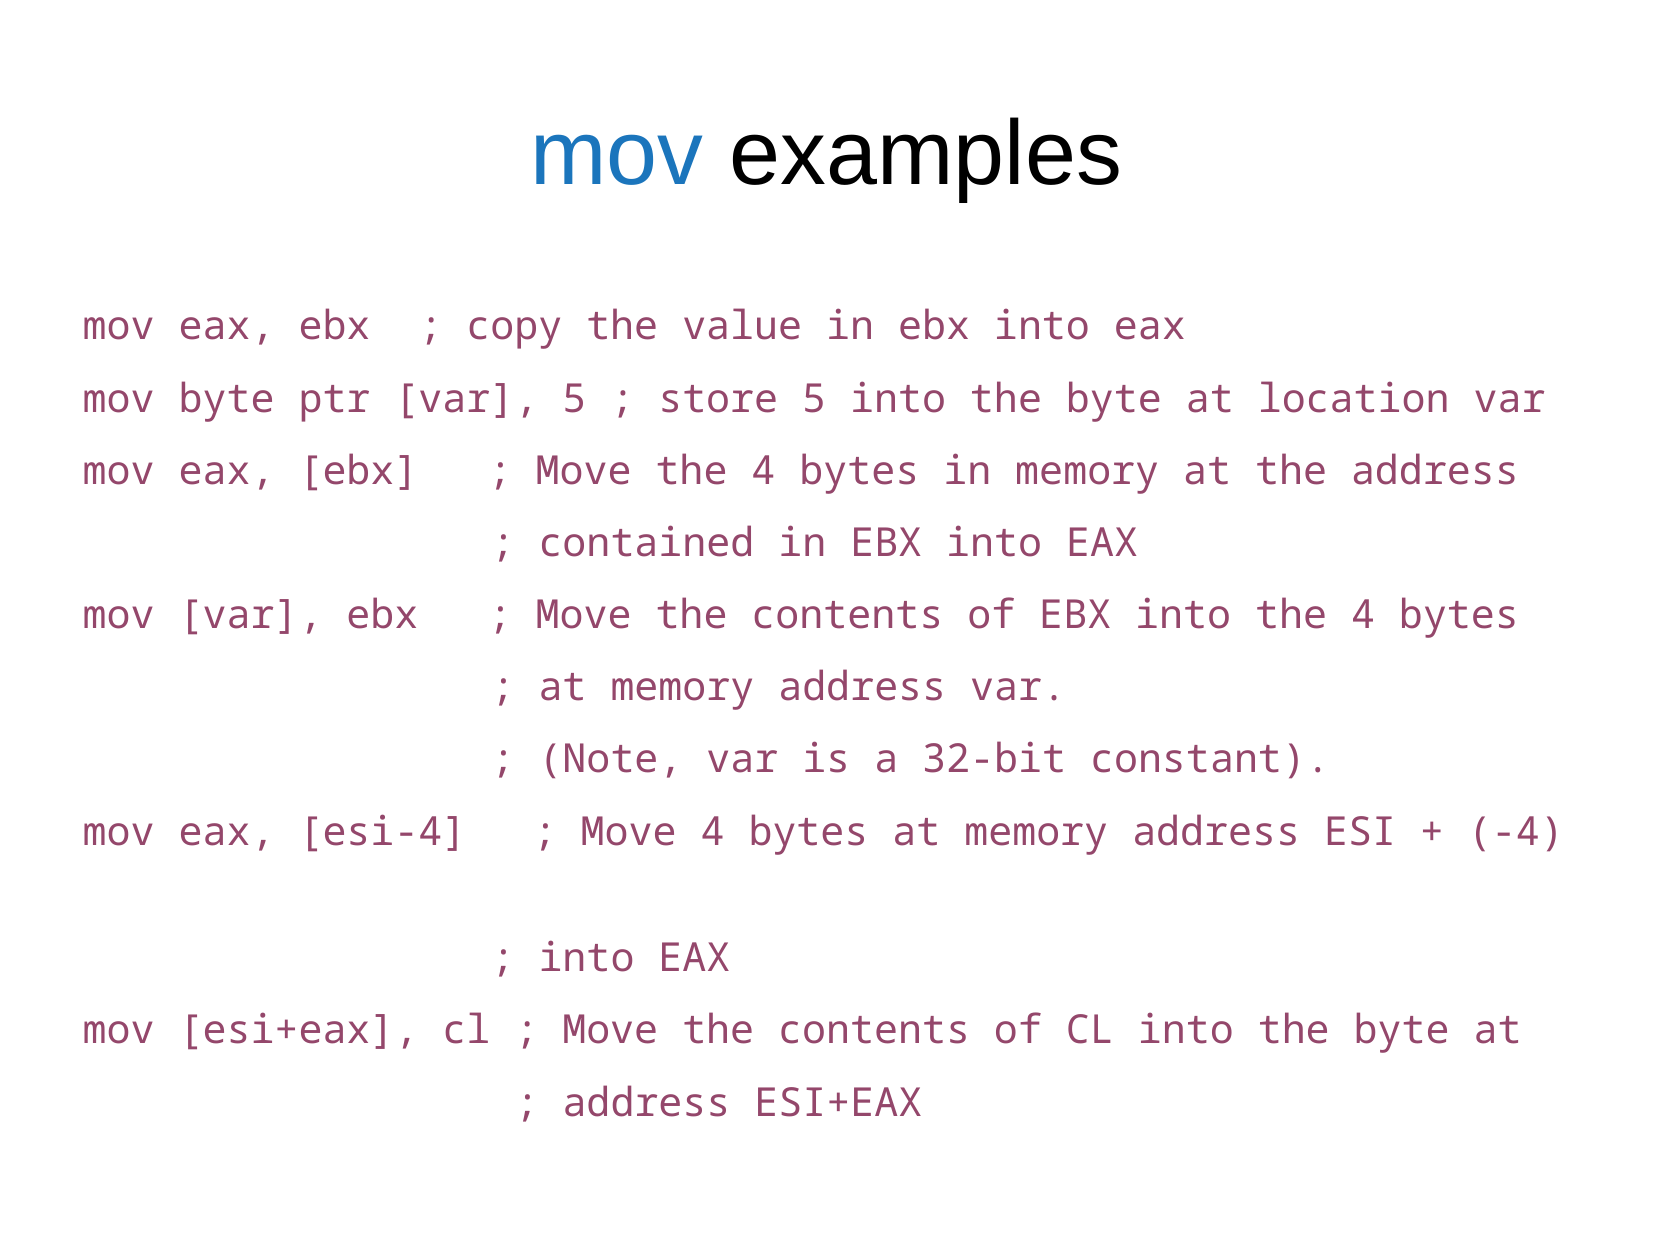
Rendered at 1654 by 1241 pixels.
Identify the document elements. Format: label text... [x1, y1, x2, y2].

title mov examples [82, 49, 1571, 225]
list mov eax, ebx ; copy the value in ebx into eax mov byte ptr [var], 5 ; store 5 into the byte at location var mov eax, [ebx] ; Move the 4 bytes in memory at the address ; contained in EBX into EAX mov [var], ebx ; Move the contents of EBX into the 4 bytes ; at memory address var. ; (Note, var is a 32-bit constant). mov eax, [esi-4] ; Move 4 bytes at memory address ESI + (-4) ; into EAX mov [esi+eax], cl ; Move the contents of CL into the byte at ; address ESI+EAX [82, 225, 1571, 1163]
